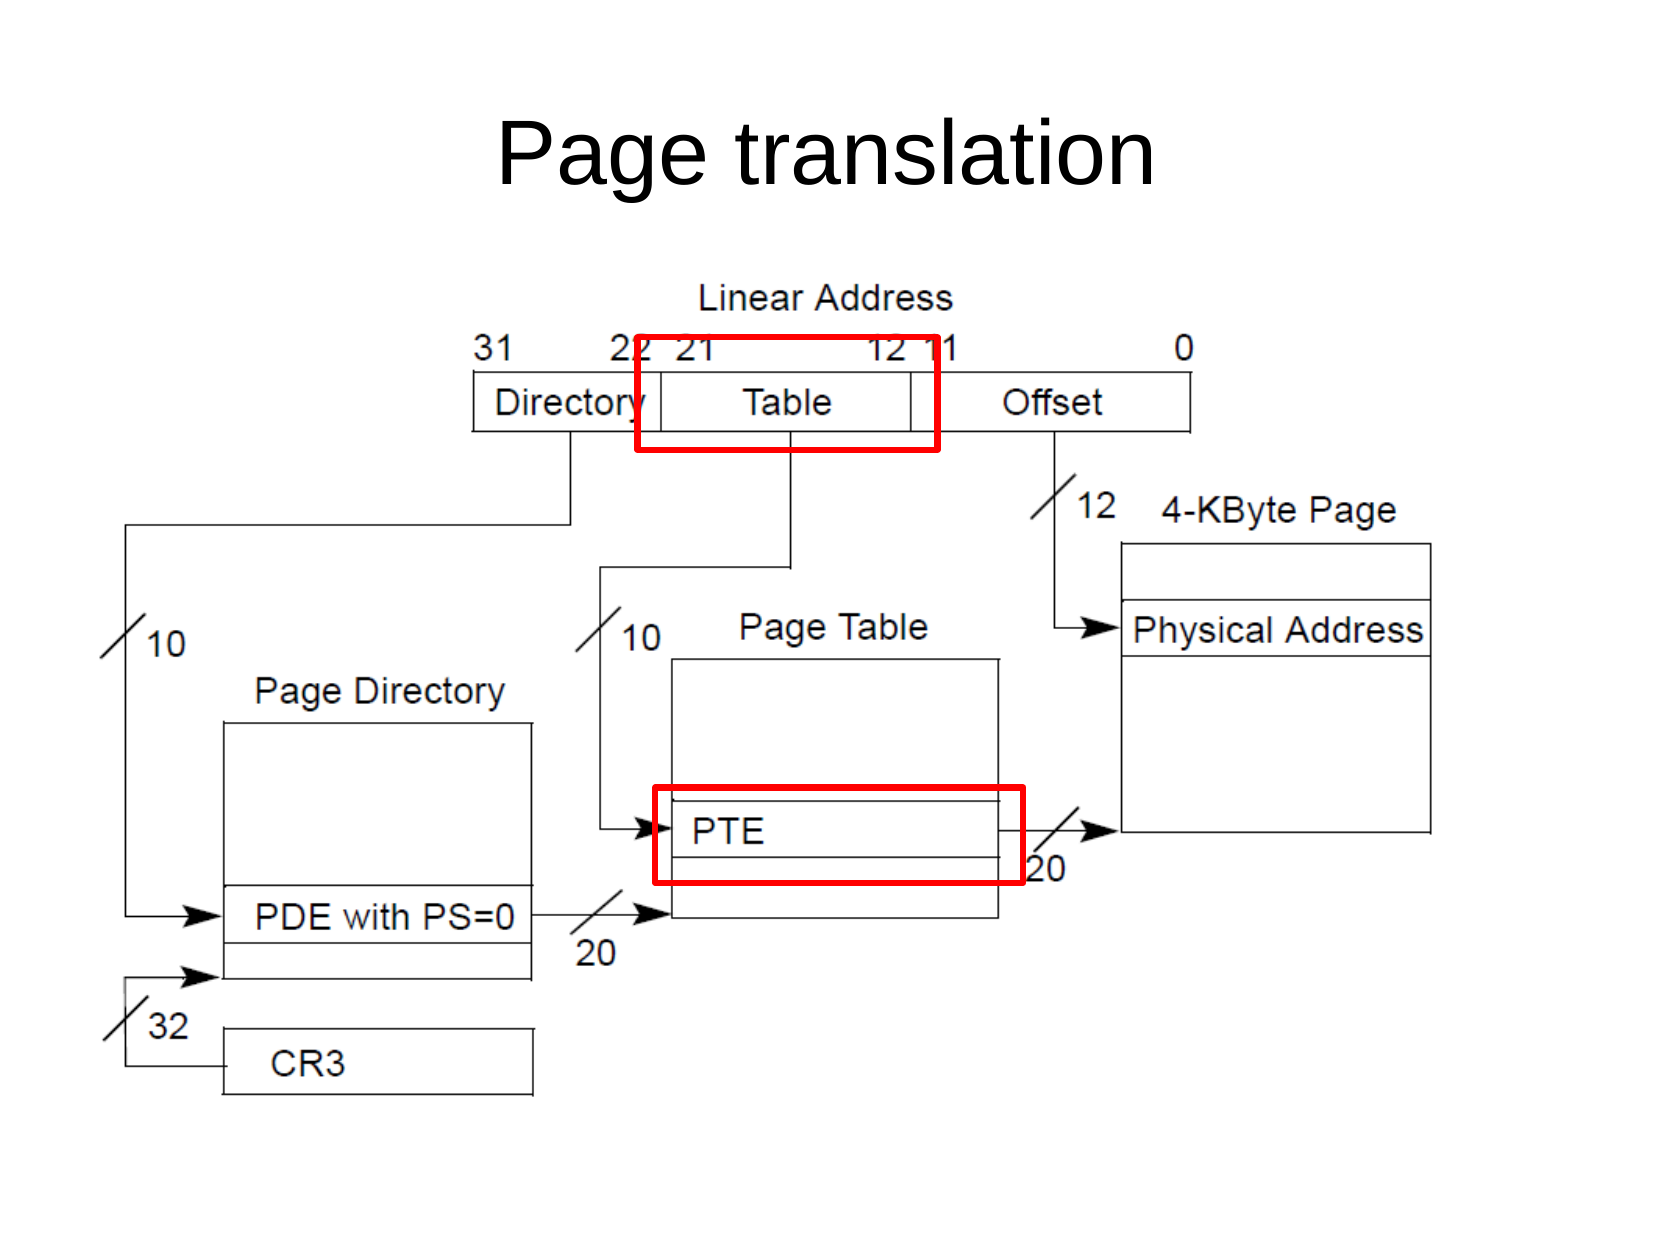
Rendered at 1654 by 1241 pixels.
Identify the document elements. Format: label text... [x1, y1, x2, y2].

picture [75, 264, 1463, 1126]
title Page translation [82, 49, 1571, 257]
